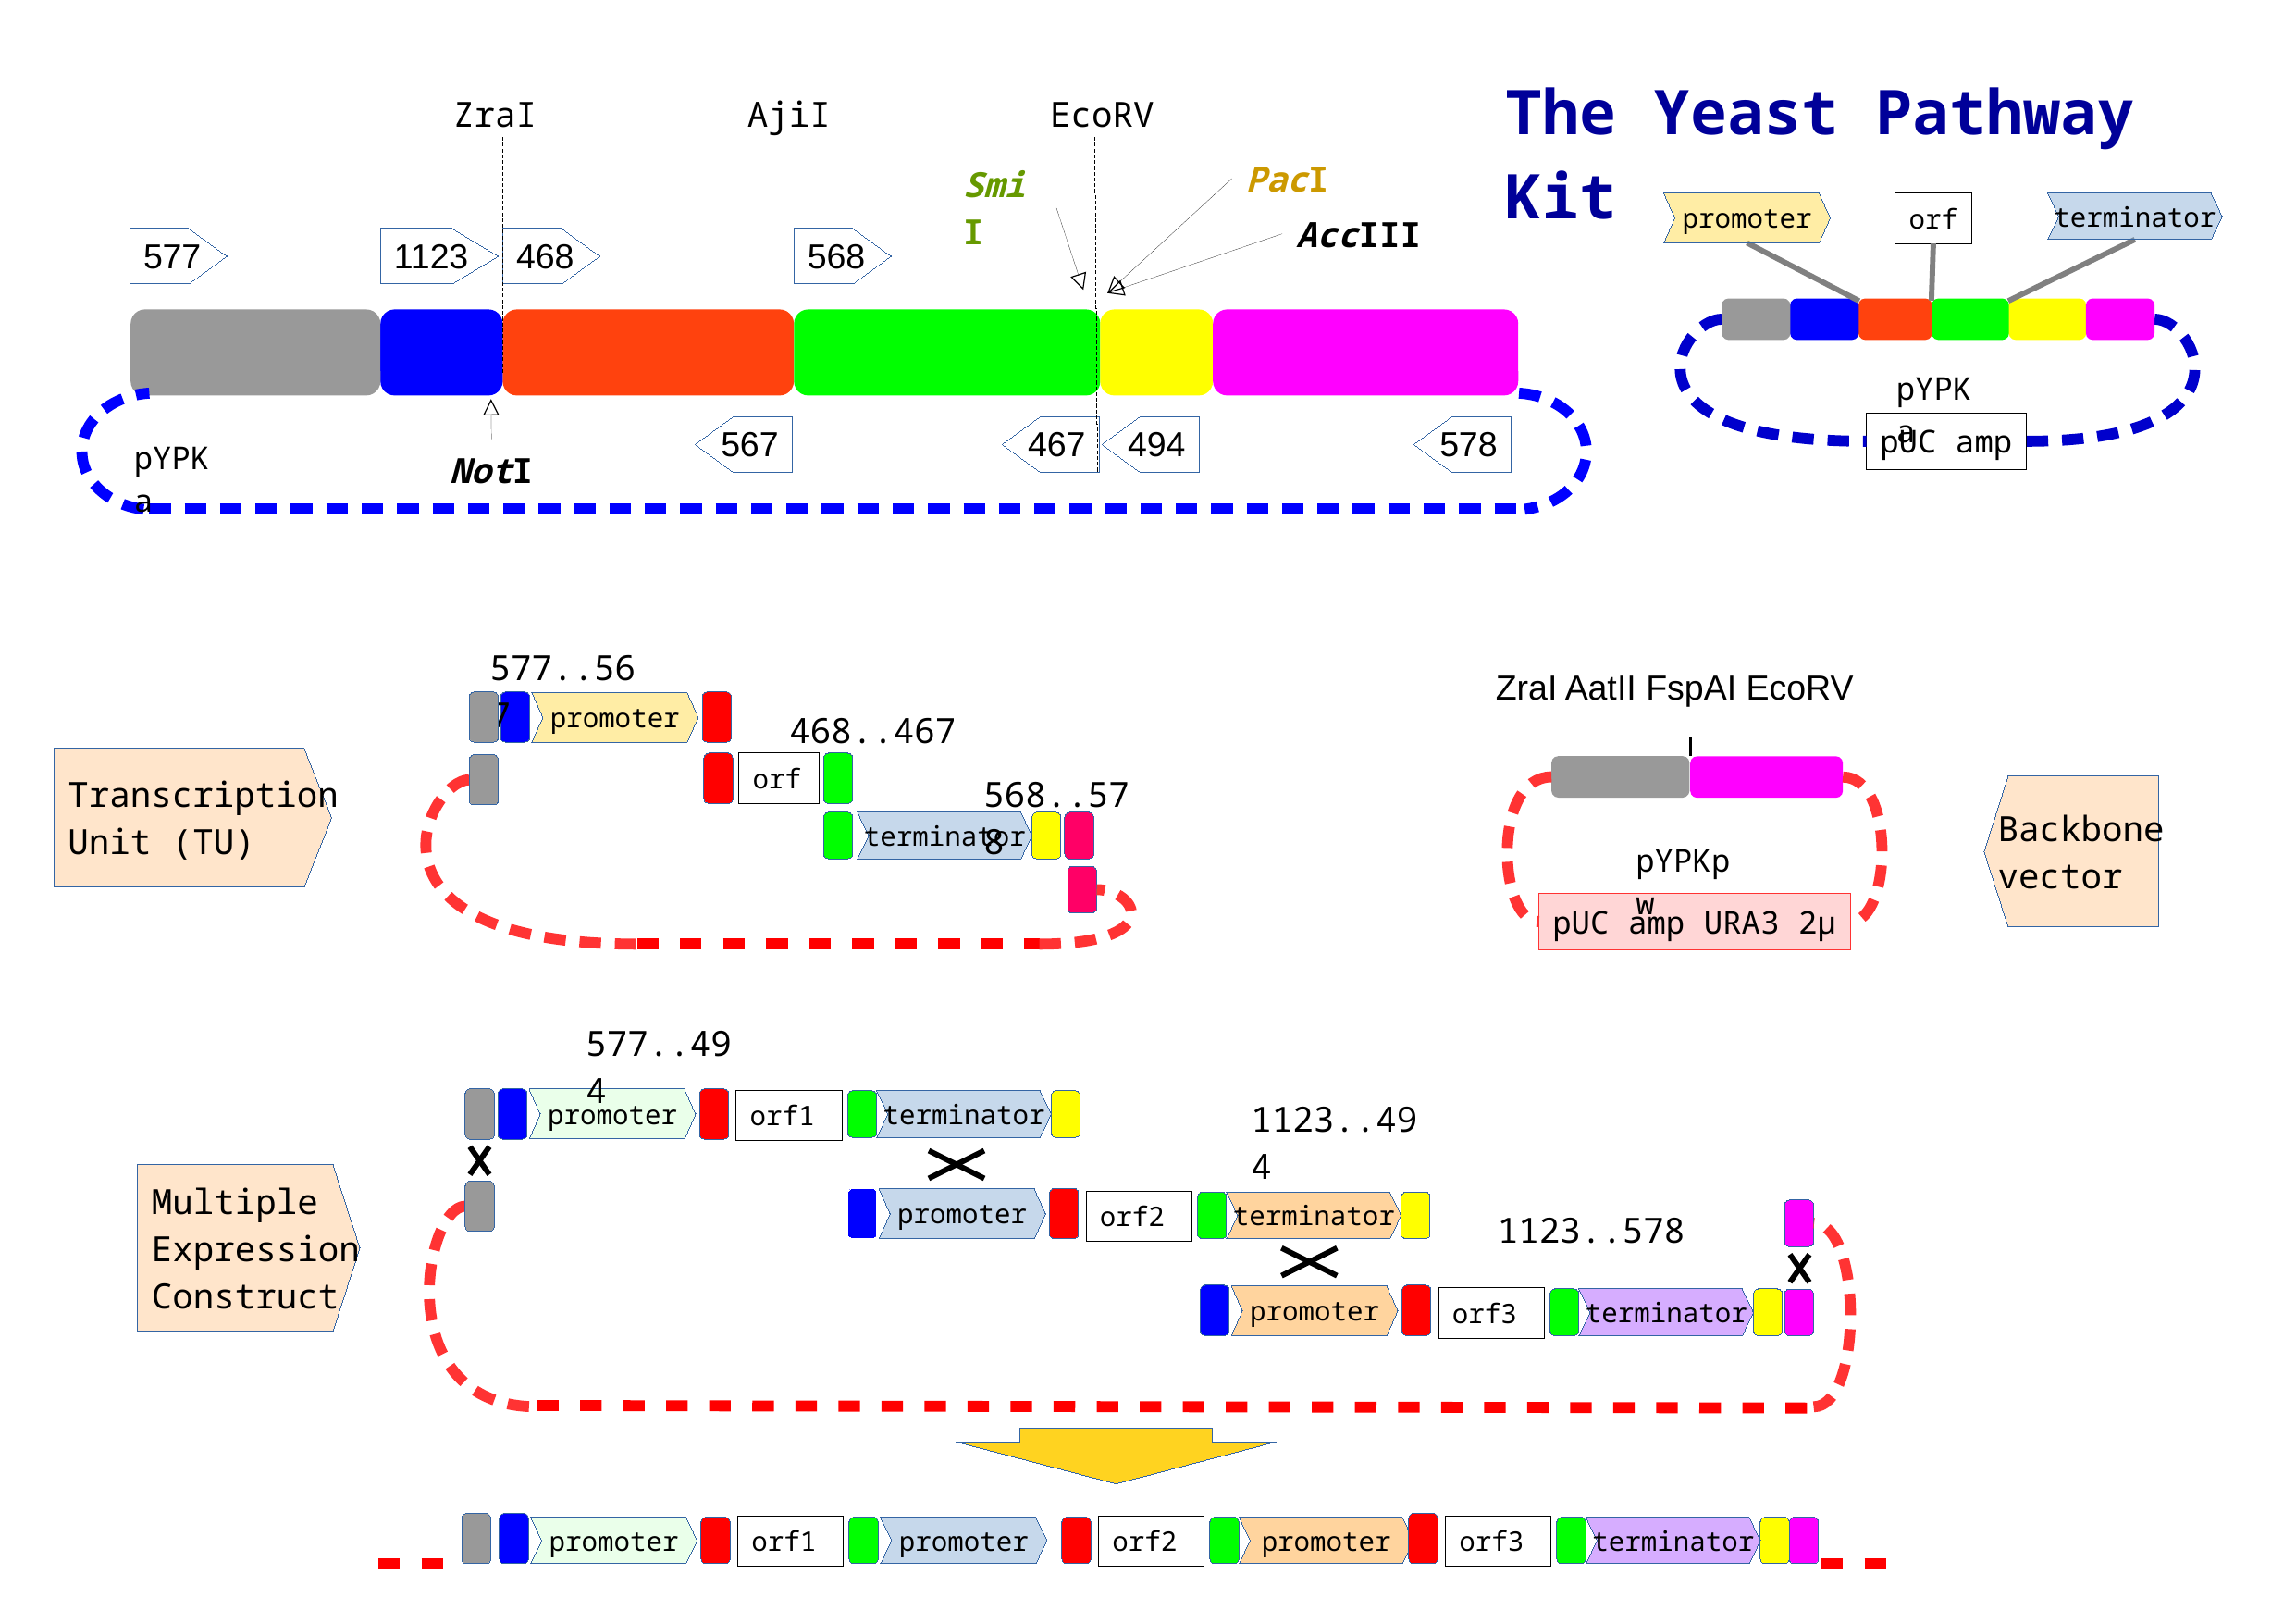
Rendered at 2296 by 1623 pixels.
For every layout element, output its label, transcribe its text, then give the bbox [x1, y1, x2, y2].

text_box [500, 691, 530, 743]
text_box [1401, 1192, 1430, 1239]
text_box [1197, 1192, 1227, 1239]
text_box EcoRV [1036, 82, 1172, 132]
text_box [1753, 1288, 1783, 1336]
text_box orf1 [737, 1516, 844, 1564]
text_box terminator [1586, 1517, 1761, 1564]
text_box [1784, 1289, 1814, 1336]
text_box pYPKpw [1622, 831, 1754, 877]
text_box [464, 1181, 495, 1232]
text_box [1068, 866, 1097, 913]
text_box [703, 752, 734, 804]
text_box terminator [1226, 1192, 1401, 1239]
text_box Transcription Unit (TU) [54, 748, 332, 887]
text_box [956, 1428, 1277, 1484]
text_box [700, 1517, 731, 1564]
text_box 568 [794, 228, 892, 284]
text_box [1759, 1517, 1819, 1564]
text_box pYPKa [1882, 359, 1997, 405]
text_box [1551, 756, 1844, 799]
text_box [699, 1088, 729, 1140]
text_box 1123 [380, 228, 499, 284]
text_box [469, 691, 499, 743]
text_box [499, 1513, 529, 1564]
text_box ZraI [439, 82, 562, 132]
text_box [823, 812, 853, 860]
text_box 1123..494 [1237, 1088, 1448, 1137]
text_box [1401, 1284, 1431, 1336]
text_box promoter [880, 1517, 1047, 1564]
text_box 578 [1413, 416, 1512, 473]
text_box terminator [1578, 1288, 1754, 1336]
text_box pYPKa [120, 428, 235, 475]
text_box SmiI [949, 154, 1057, 203]
text_box 494 [1102, 416, 1200, 473]
text_box [847, 1090, 877, 1138]
text_box 1123..578 [1483, 1199, 1717, 1248]
text_box [1061, 1517, 1092, 1564]
text_box 577..567 [475, 637, 665, 686]
text_box [498, 1088, 527, 1140]
text_box terminator [2047, 192, 2223, 240]
text_box [1549, 1288, 1579, 1336]
text_box [1408, 1513, 1438, 1564]
text_box terminator [876, 1090, 1052, 1138]
text_box [1784, 1199, 1814, 1247]
text_box [500, 705, 505, 714]
text_box pUC amp [1866, 413, 2022, 463]
text_box [702, 691, 732, 743]
text_box [469, 754, 499, 805]
text_box orf [738, 754, 820, 802]
text_box orf1 [735, 1090, 843, 1138]
text_box orf [1895, 192, 1968, 241]
text_box orf2 [1098, 1516, 1204, 1564]
text_box orf2 [1086, 1191, 1192, 1239]
text_box 577 [130, 228, 228, 284]
text_box NotI [436, 439, 548, 495]
text_box The Yeast Pathway Kit [1491, 61, 2241, 138]
text_box [1049, 1188, 1079, 1239]
text_box AccIII [1282, 203, 1450, 259]
text_box PacI [1231, 148, 1343, 204]
text_box AjiI [734, 82, 881, 132]
text_box orf3 [1438, 1287, 1545, 1336]
text_box 467 [1002, 416, 1100, 473]
text_box promoter [529, 1088, 697, 1139]
text_box [1064, 812, 1094, 860]
text_box 567 [695, 416, 793, 473]
text_box [464, 1088, 495, 1140]
text_box 577..494 [572, 1011, 754, 1068]
text_box [462, 1513, 491, 1564]
text_box ZraI AatII FspAI EcoRV [1482, 662, 1928, 715]
text_box 568..578 [969, 763, 1160, 812]
text_box promoter [1663, 192, 1831, 243]
text_box [823, 752, 853, 804]
text_box [1031, 812, 1061, 860]
text_box [1722, 298, 2155, 341]
text_box [1556, 1517, 1586, 1564]
text_box [847, 1188, 877, 1239]
text_box [1051, 1090, 1080, 1138]
text_box Backbone vector [1983, 775, 2159, 927]
text_box pUC amp URA3 2µ [1538, 893, 1828, 943]
text_box 468..467 [775, 700, 980, 749]
text_box orf3 [1445, 1516, 1551, 1564]
text_box promoter [531, 692, 698, 743]
text_box 468 [502, 228, 600, 284]
text_box promoter [1239, 1517, 1408, 1564]
text_box terminator [857, 812, 1032, 860]
text_box [130, 309, 1519, 396]
text_box promoter [530, 1517, 697, 1564]
text_box [848, 1517, 879, 1564]
text_box [1200, 1284, 1229, 1336]
text_box [1209, 1517, 1240, 1564]
text_box promoter [1231, 1285, 1399, 1336]
text_box promoter [879, 1188, 1046, 1239]
text_box Multiple Expression Construct [137, 1164, 361, 1332]
